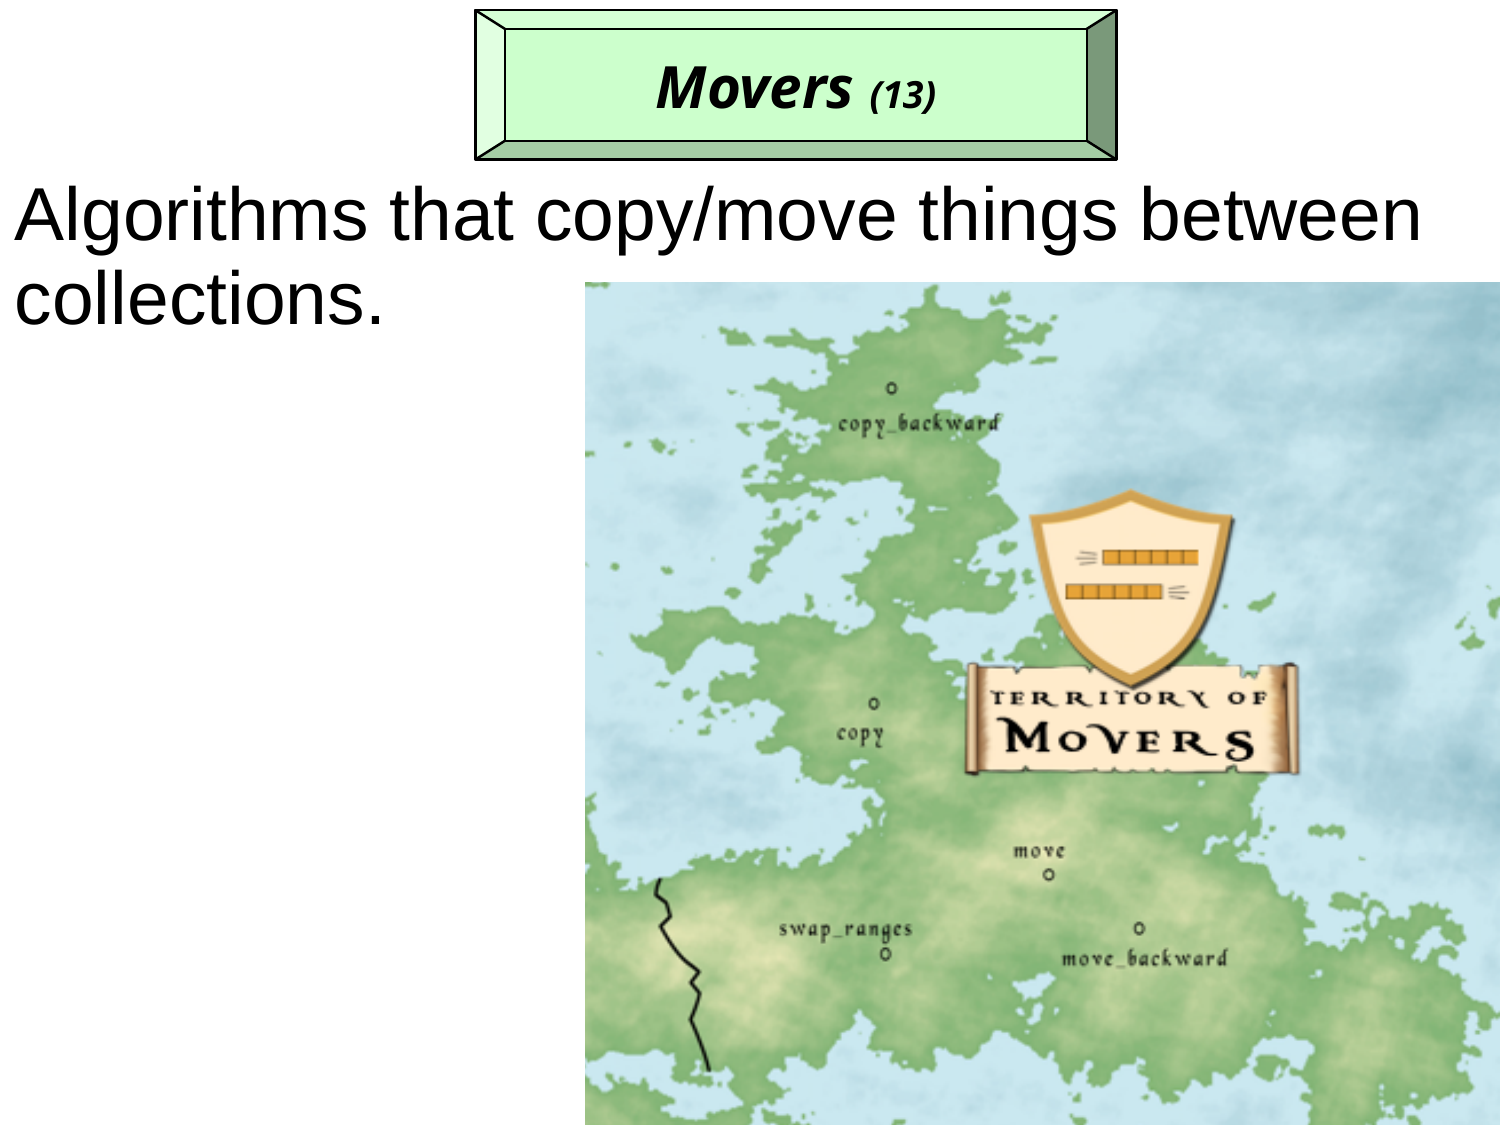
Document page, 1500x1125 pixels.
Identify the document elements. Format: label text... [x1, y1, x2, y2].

text_box Movers (13) [527, 35, 1066, 136]
picture [474, 9, 1126, 165]
picture [585, 282, 1500, 1125]
text_box Algorithms that copy/move things between collections. [0, 165, 1500, 348]
